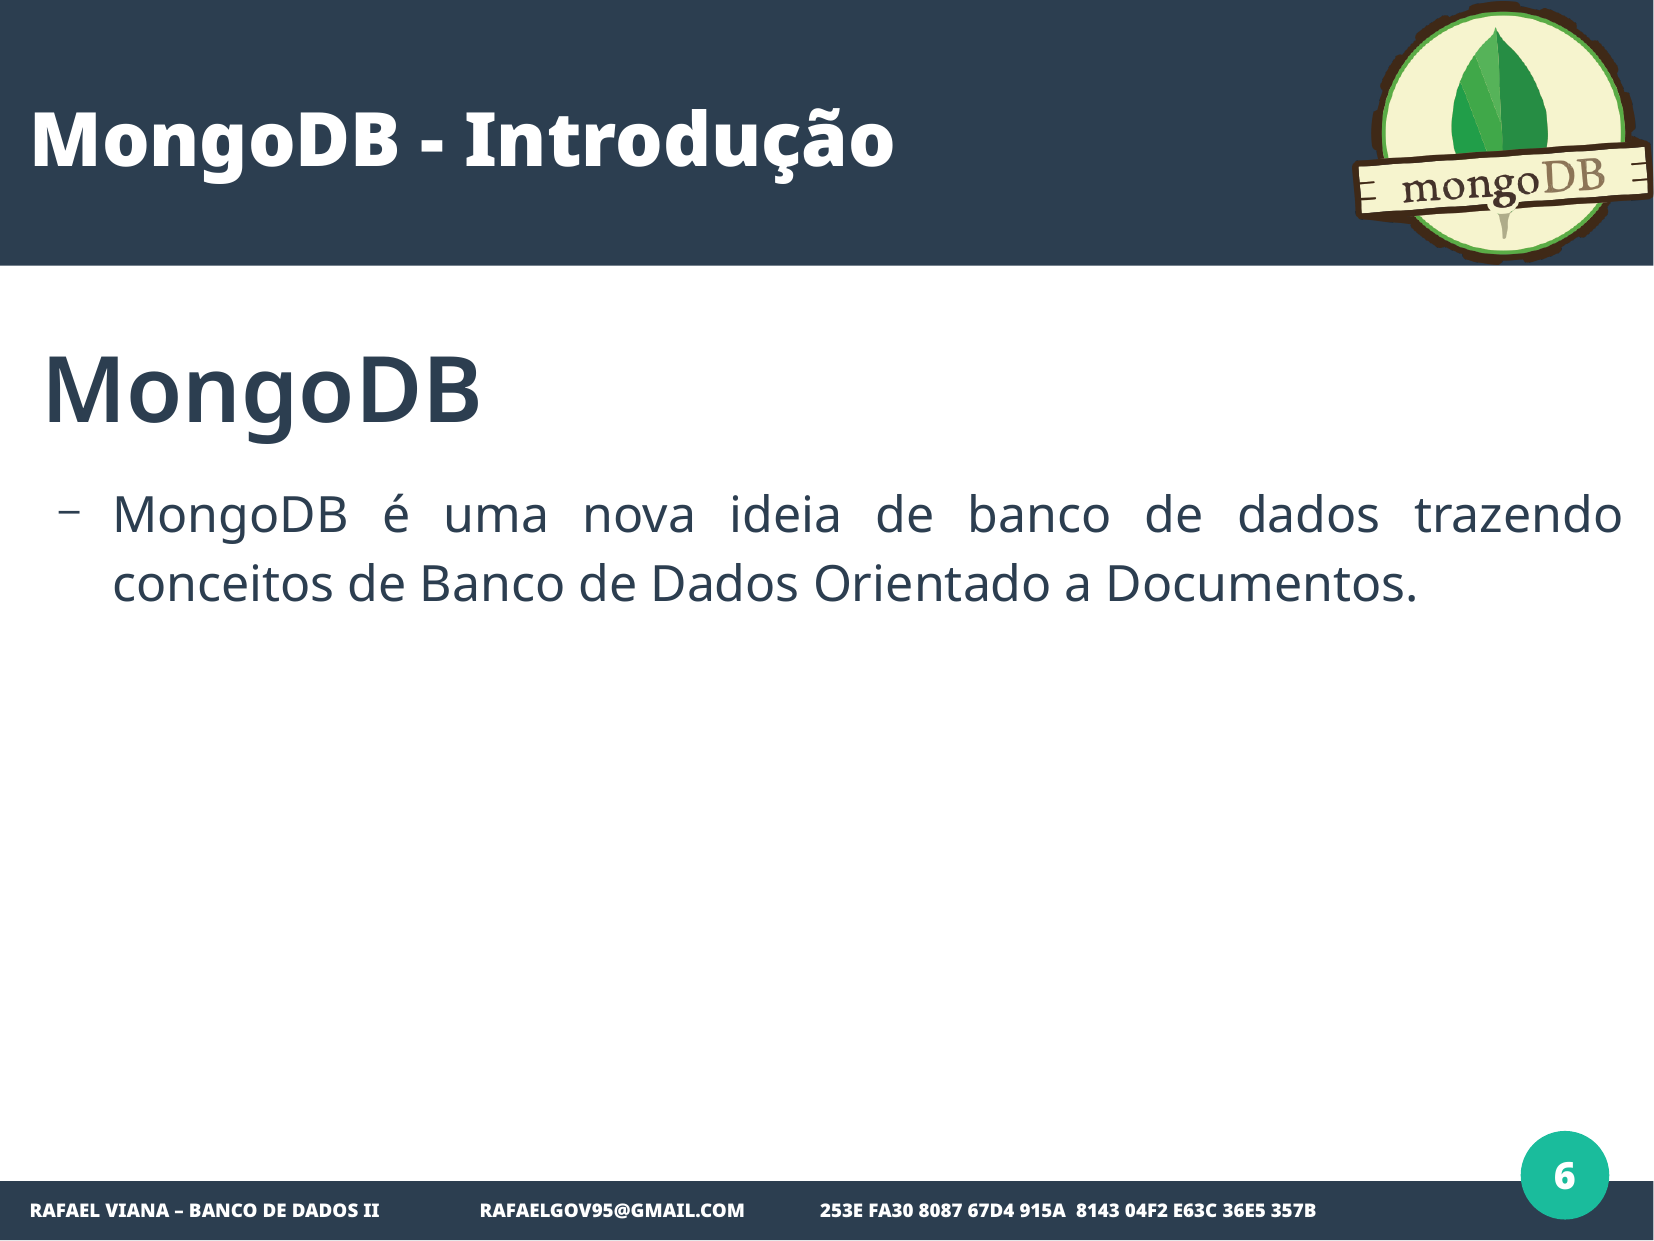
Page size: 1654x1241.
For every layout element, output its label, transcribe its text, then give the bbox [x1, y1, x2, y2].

text_box MongoDB MongoDB é uma nova ideia de banco de dados trazendo conceitos de Banco de Dados Orientado a Documentos. [0, 324, 1625, 1034]
picture [1352, 0, 1654, 284]
title MongoDB - Introdução [29, 59, 1352, 217]
text_box RAFAEL VIANA – BANCO DE DADOS II RAFAELGOV95@GMAIL.COM 253E FA30 8087 67D4 915A 8143 04F2 E63C 36E5 357B [29, 1181, 1654, 1241]
